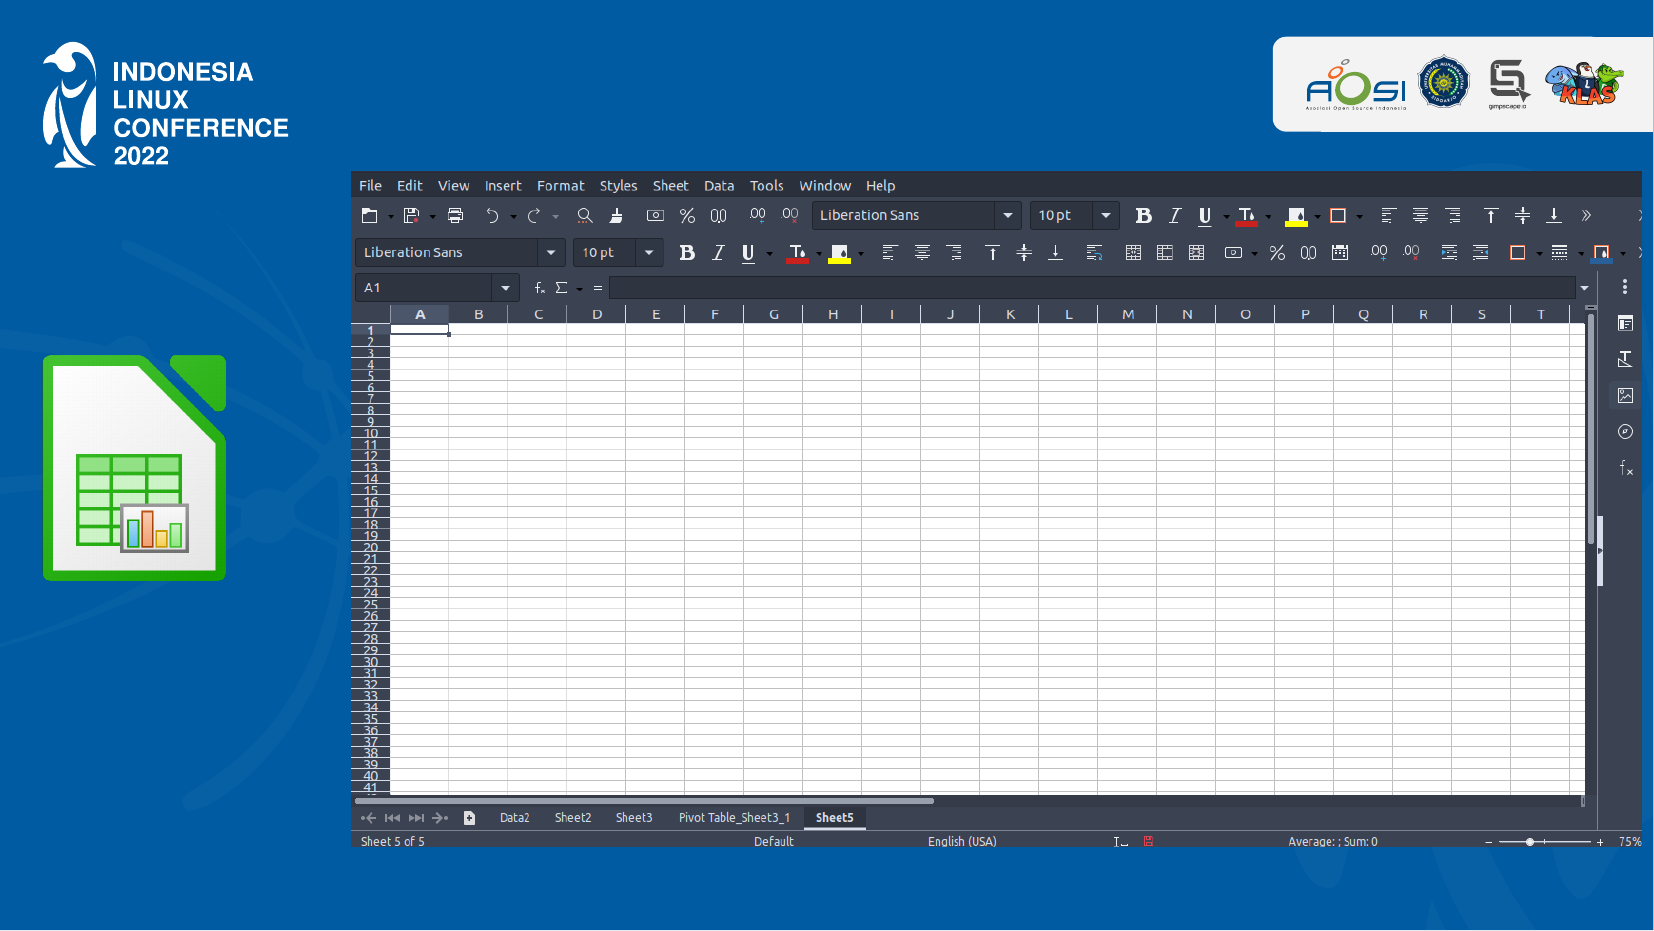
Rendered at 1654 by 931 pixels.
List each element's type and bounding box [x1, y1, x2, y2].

picture [1417, 54, 1471, 108]
picture [351, 171, 1642, 847]
picture [1545, 62, 1624, 105]
picture [21, 355, 247, 581]
